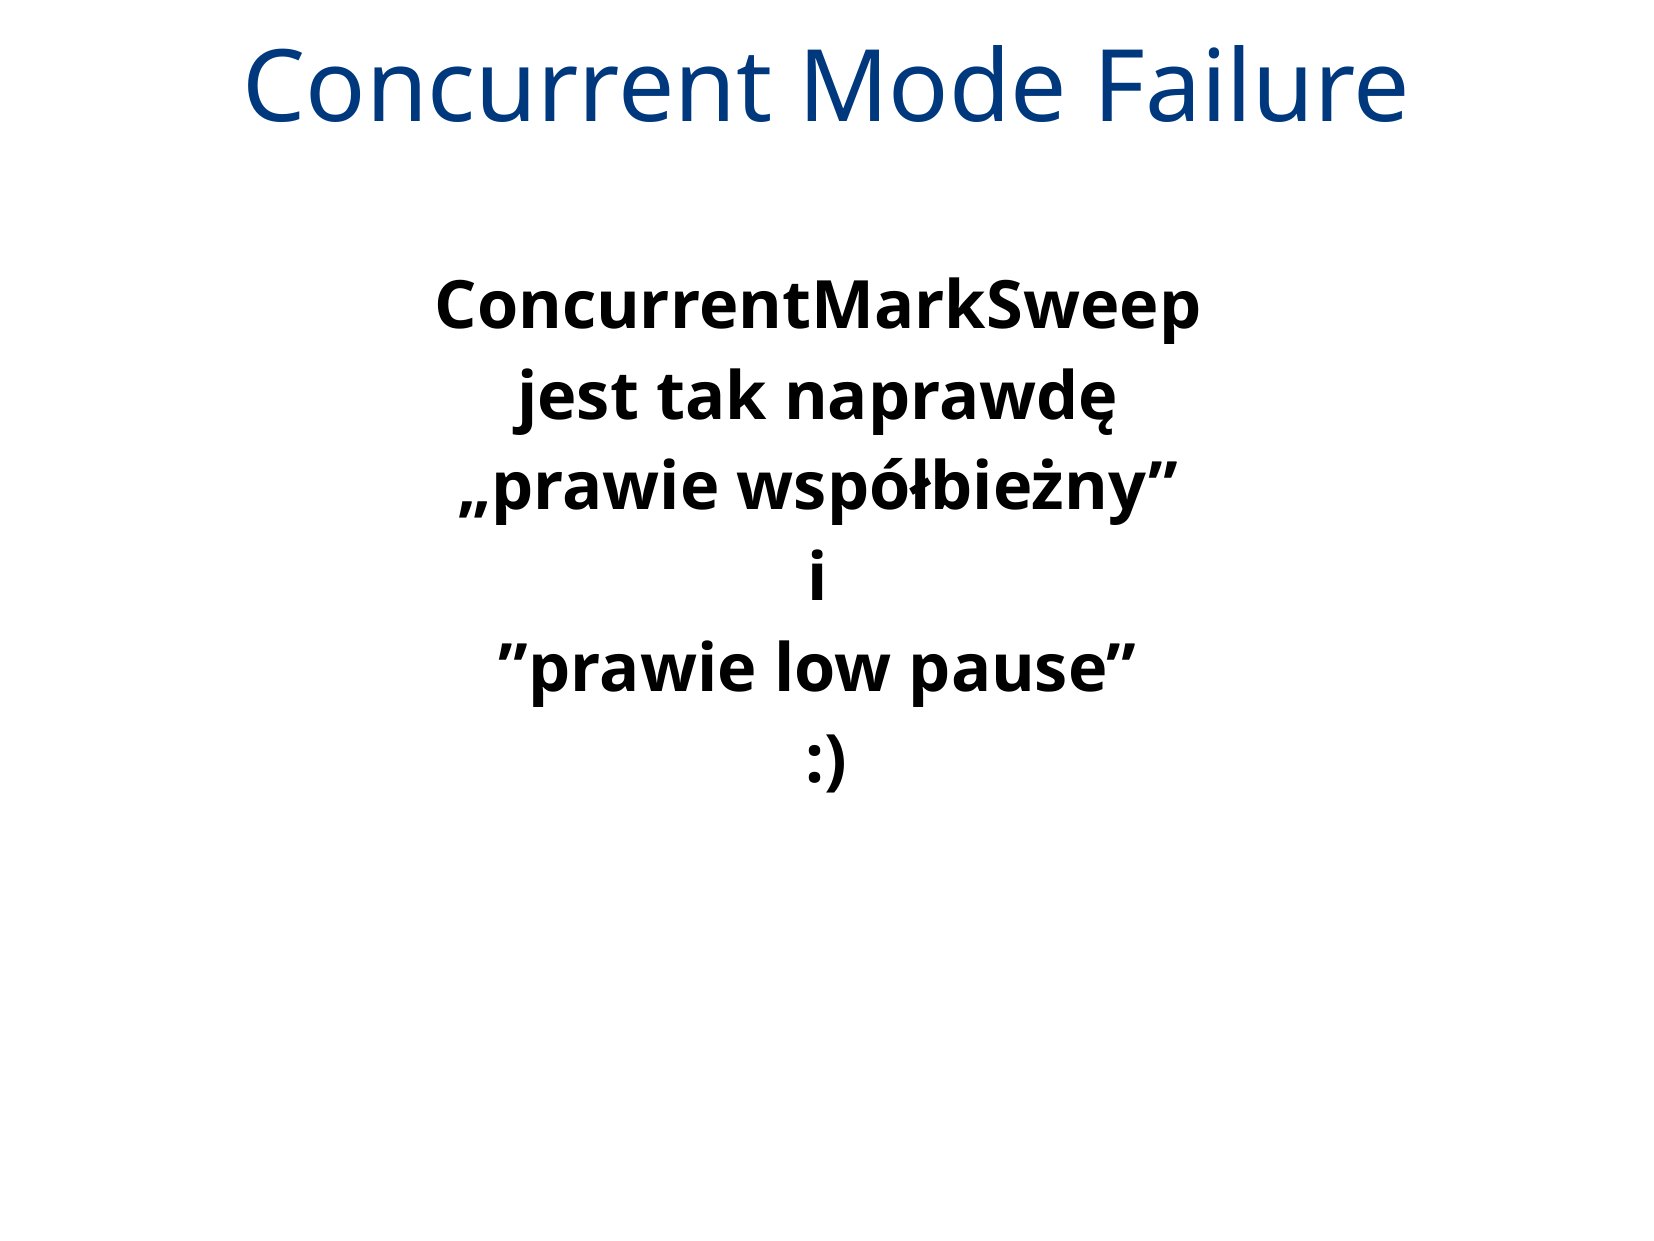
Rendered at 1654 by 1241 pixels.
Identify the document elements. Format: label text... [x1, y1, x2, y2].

subtitle ConcurrentMarkSweep jest tak naprawdę „prawie współbieżny” i ”prawie low pause” :) [82, 49, 1571, 1010]
